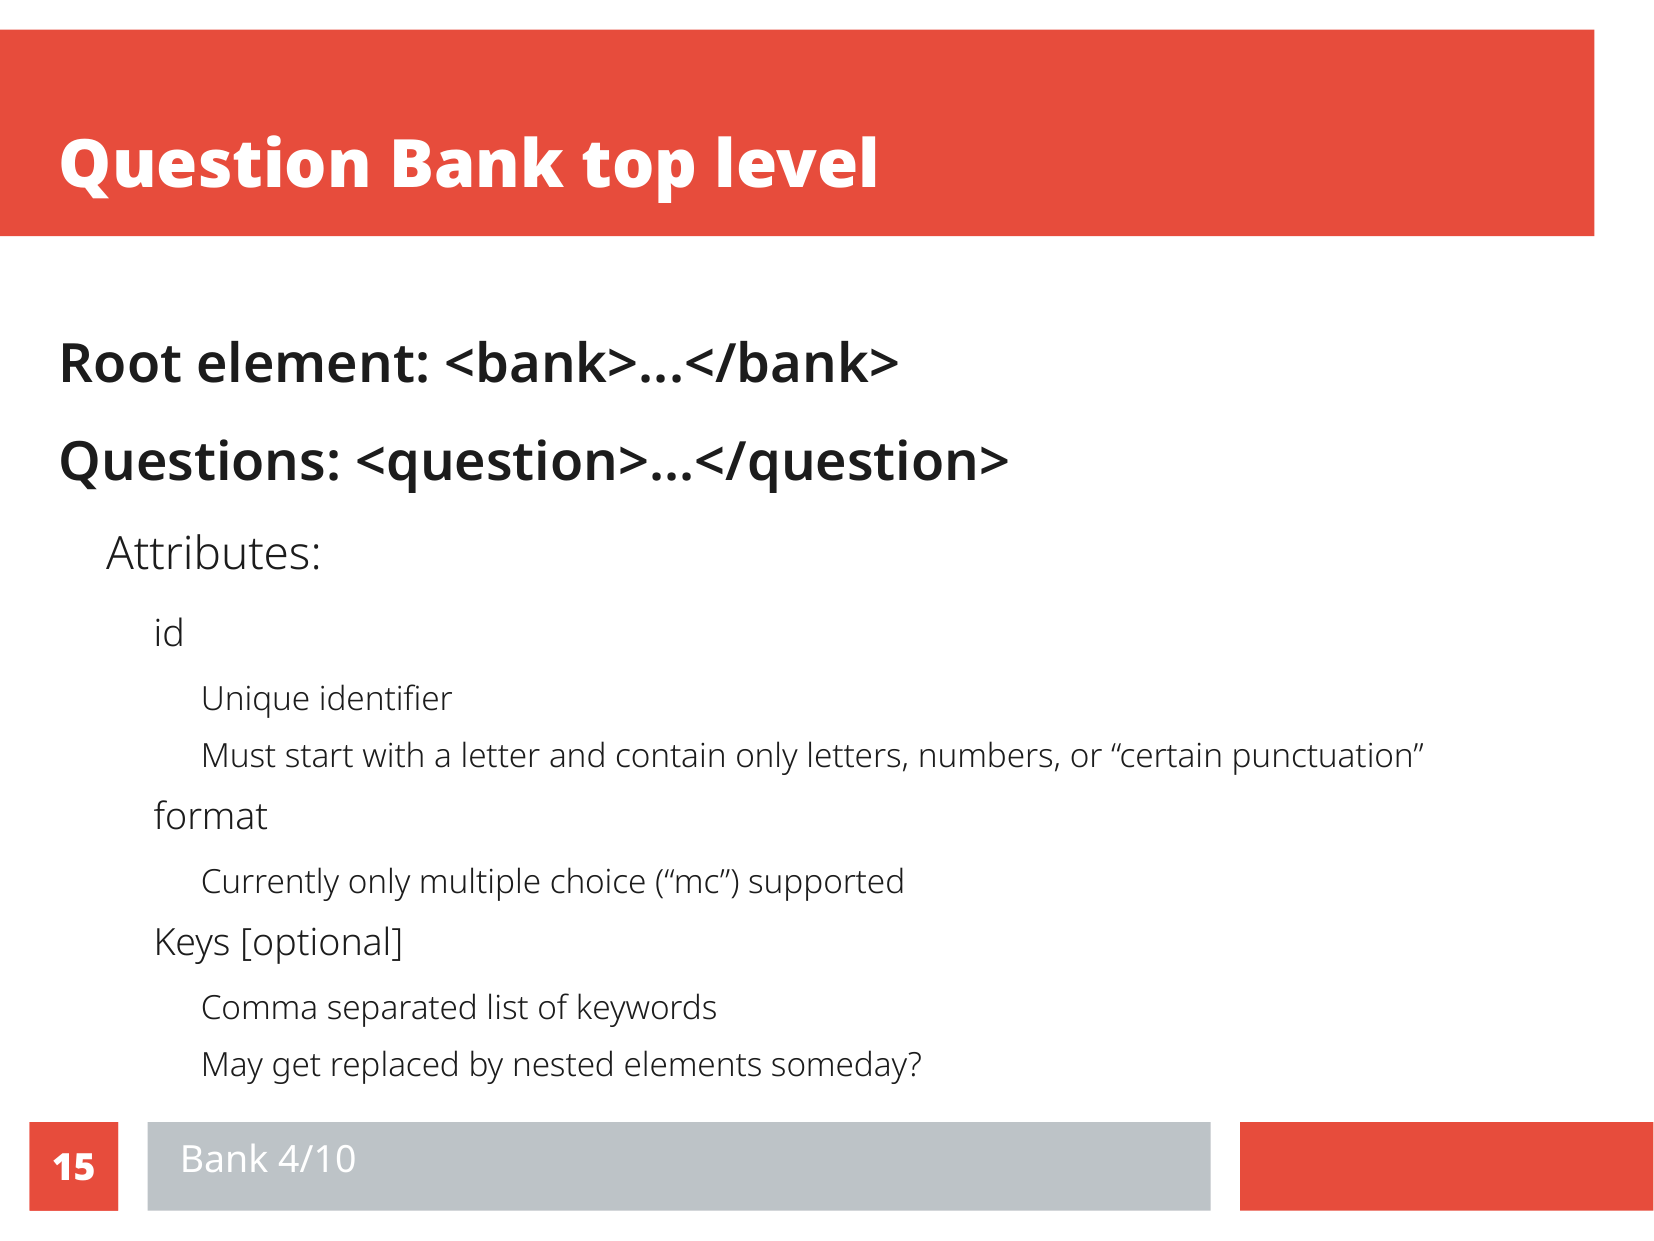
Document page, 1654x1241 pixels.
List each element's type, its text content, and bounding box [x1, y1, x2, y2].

title Question Bank top level [59, 59, 1595, 207]
list Root element: <bank>...</bank> Questions: <question>...</question> Attributes: id Unique identifier Must start with a letter and contain only letters, numbers, or “certain punctuation” format Currently only multiple choice (“mc”) supported Keys [optional] Comma separated list of keywords May get replaced by nested elements someday? [59, 324, 1565, 1093]
text_box Bank 4/10 [165, 1125, 736, 1184]
